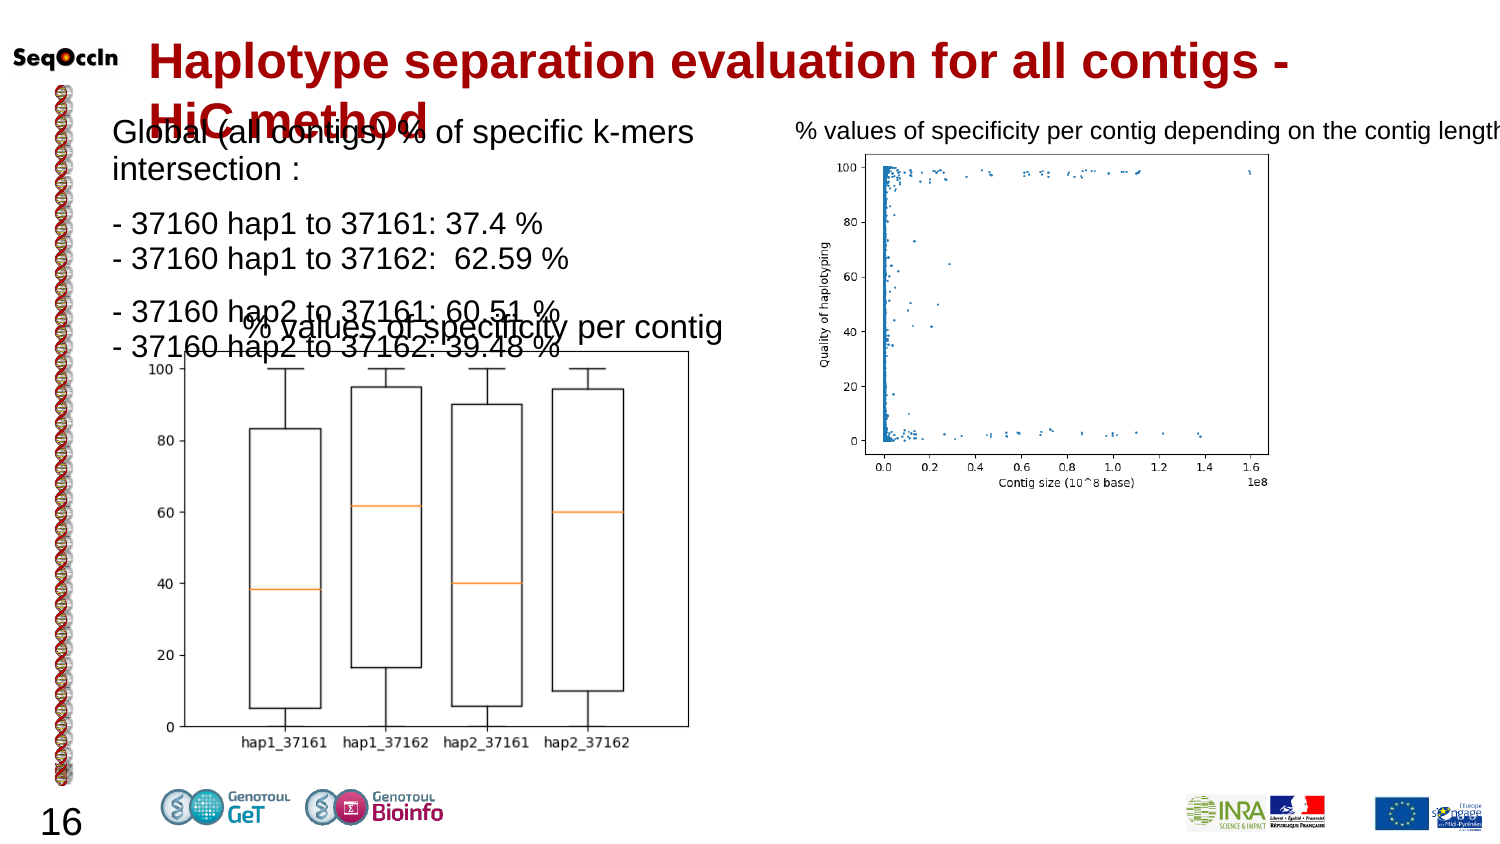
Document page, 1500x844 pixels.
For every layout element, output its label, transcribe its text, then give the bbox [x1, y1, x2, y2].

picture [55, 85, 68, 786]
text_box Global (all contigs) % of specific k-mers intersection : - 37160 hap1 to 37161: 37.4 % - 37160 hap1 to 37162: 62.59 % - 37160 hap2 to 37161: 60.51 % - 37160 hap2 to 37162: 39.48 % [97, 106, 753, 372]
picture [300, 784, 448, 830]
text_box % values of specificity per contig [227, 301, 740, 354]
picture [1185, 794, 1267, 832]
text_box Haplotype separation evaluation for all contigs - HiC method [137, 22, 1378, 160]
picture [9, 43, 122, 74]
picture [1270, 795, 1325, 828]
text_box % values of specificity per contig depending on the contig length [780, 109, 1500, 153]
picture [1374, 796, 1487, 834]
picture [103, 372, 753, 780]
picture [800, 153, 1320, 497]
picture [156, 784, 294, 830]
